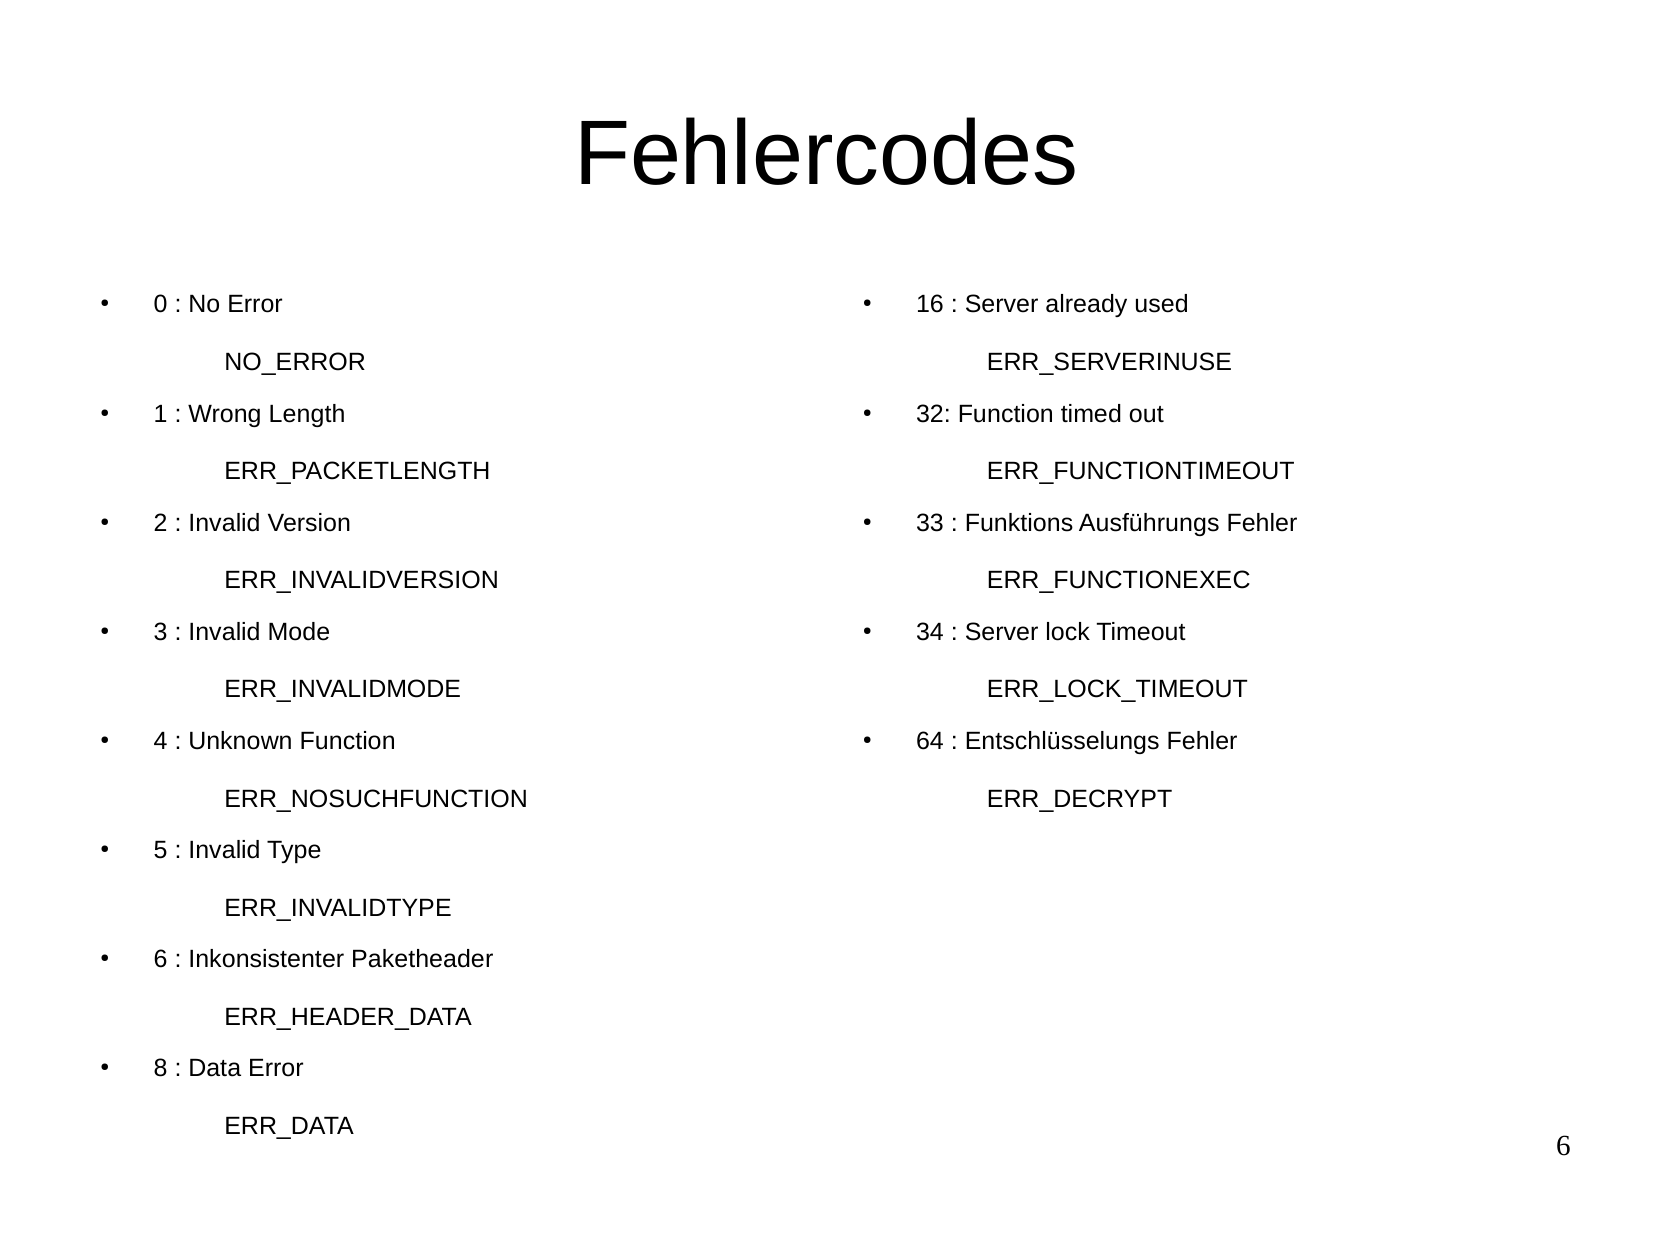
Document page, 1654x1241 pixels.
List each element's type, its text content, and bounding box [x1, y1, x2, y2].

list 16 : Server already used ERR_SERVERINUSE 32: Function timed out ERR_FUNCTIONTIMEOUT 33 : Funktions Ausführungs Fehler ERR_FUNCTIONEXEC 34 : Server lock Timeout ERR_LOCK_TIMEOUT 64 : Entschlüsselungs Fehler ERR_DECRYPT [845, 290, 1572, 1192]
list 0 : No Error NO_ERROR 1 : Wrong Length ERR_PACKETLENGTH 2 : Invalid Version ERR_INVALIDVERSION 3 : Invalid Mode ERR_INVALIDMODE 4 : Unknown Function ERR_NOSUCHFUNCTION 5 : Invalid Type ERR_INVALIDTYPE 6 : Inkonsistenter Paketheader ERR_HEADER_DATA 8 : Data Error ERR_DATA [82, 290, 809, 1241]
title Fehlercodes [82, 49, 1571, 257]
